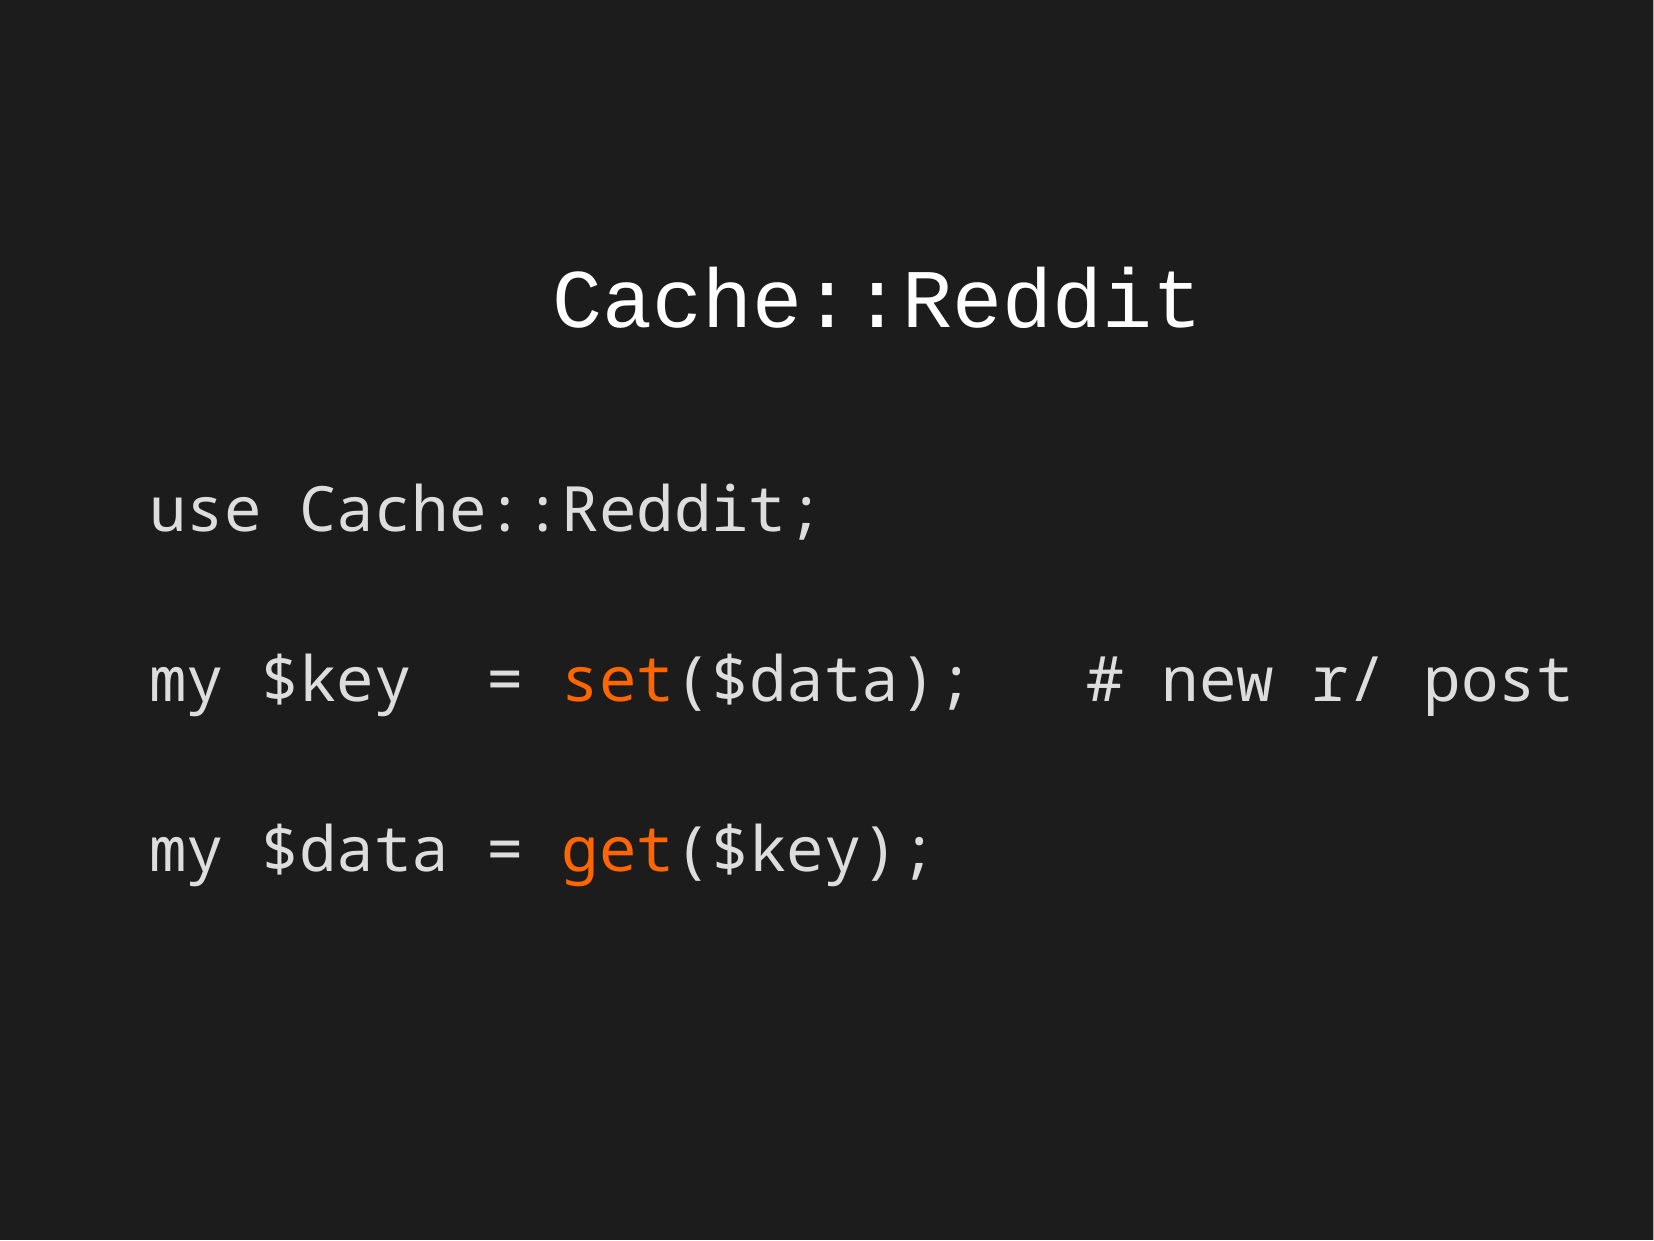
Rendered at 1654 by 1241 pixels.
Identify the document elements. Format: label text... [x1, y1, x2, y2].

text_box Cache::Reddit use Cache::Reddit; my $key = set($data); # new r/ post my $data = get($key); [134, 250, 1621, 997]
